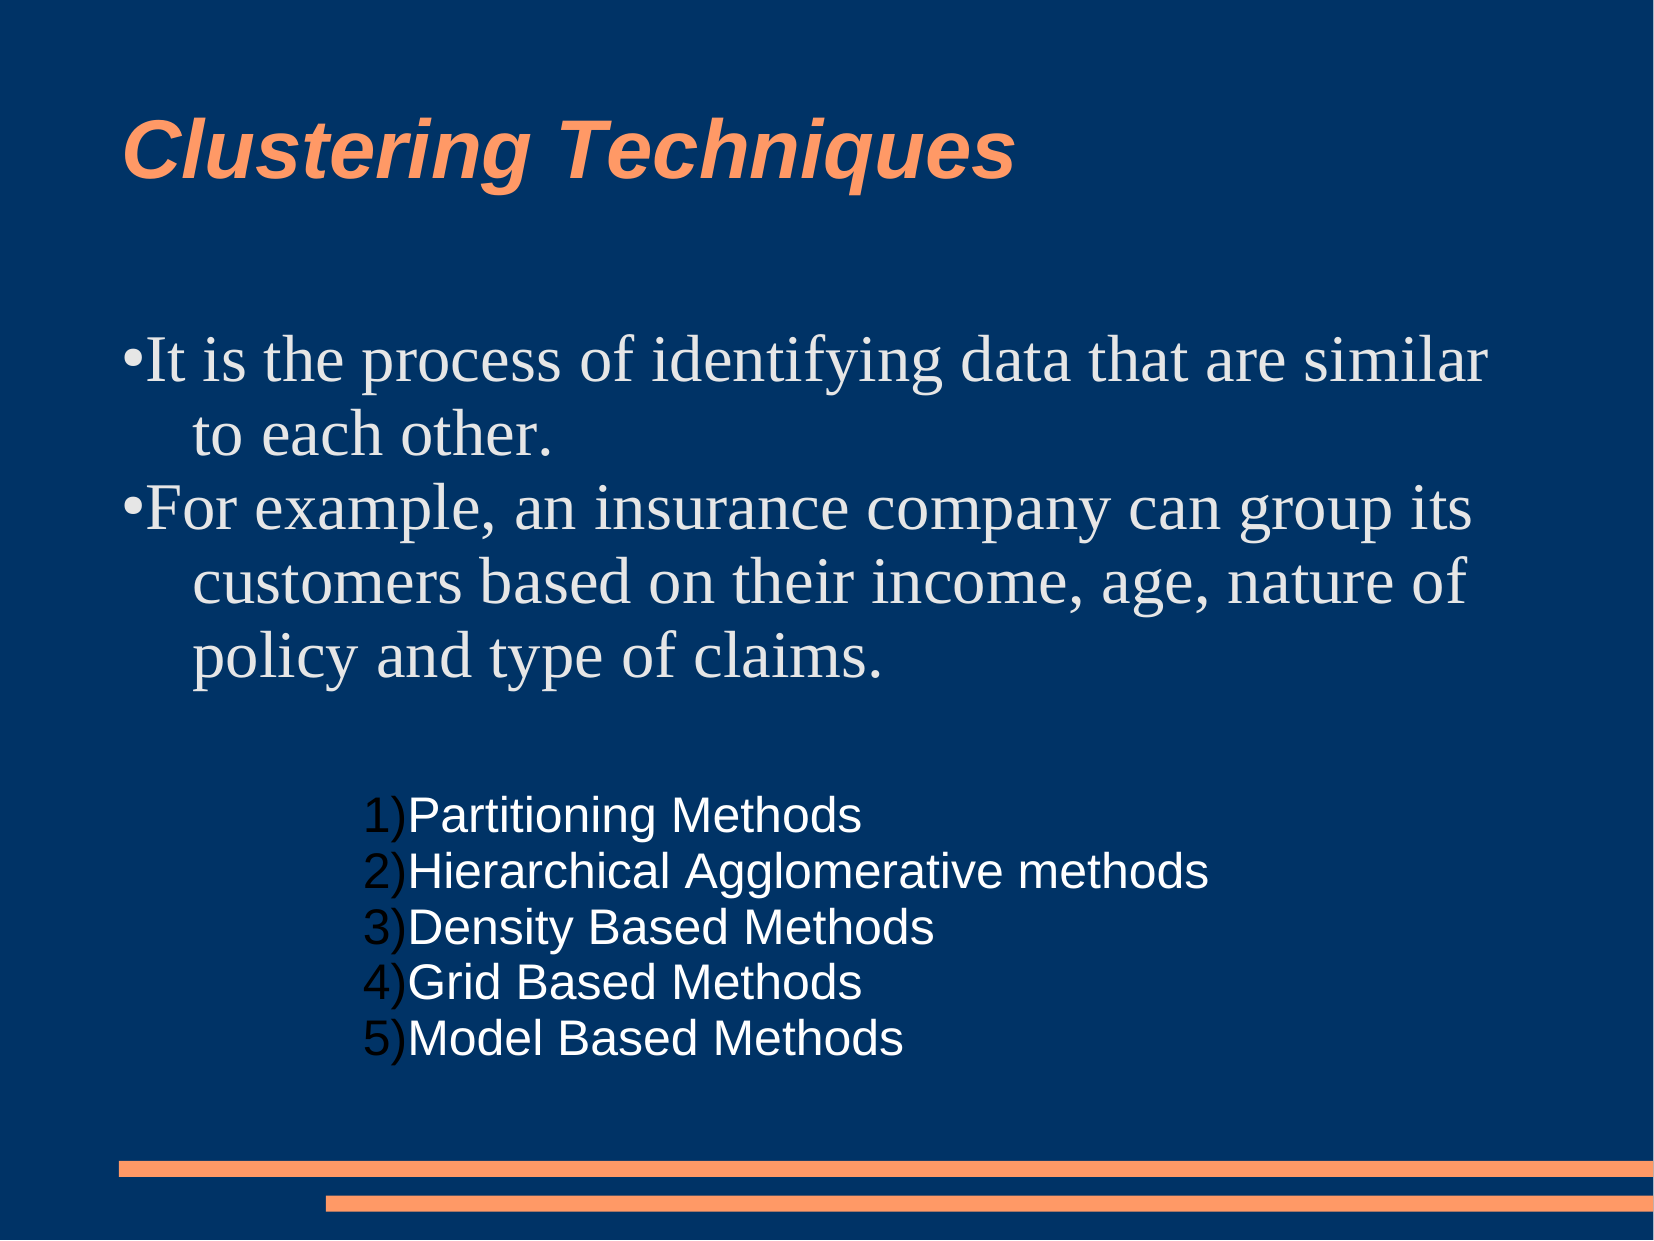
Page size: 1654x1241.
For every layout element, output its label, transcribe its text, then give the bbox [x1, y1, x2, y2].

text_box Partitioning Methods Hierarchical Agglomerative methods Density Based Methods Grid Based Methods Model Based Methods [362, 787, 1238, 1123]
list It is the process of identifying data that are similar to each other. For example, an insurance company can group its customers based on their income, age, nature of policy and type of claims. [121, 322, 1561, 1042]
title Clustering Techniques [121, 46, 1534, 254]
